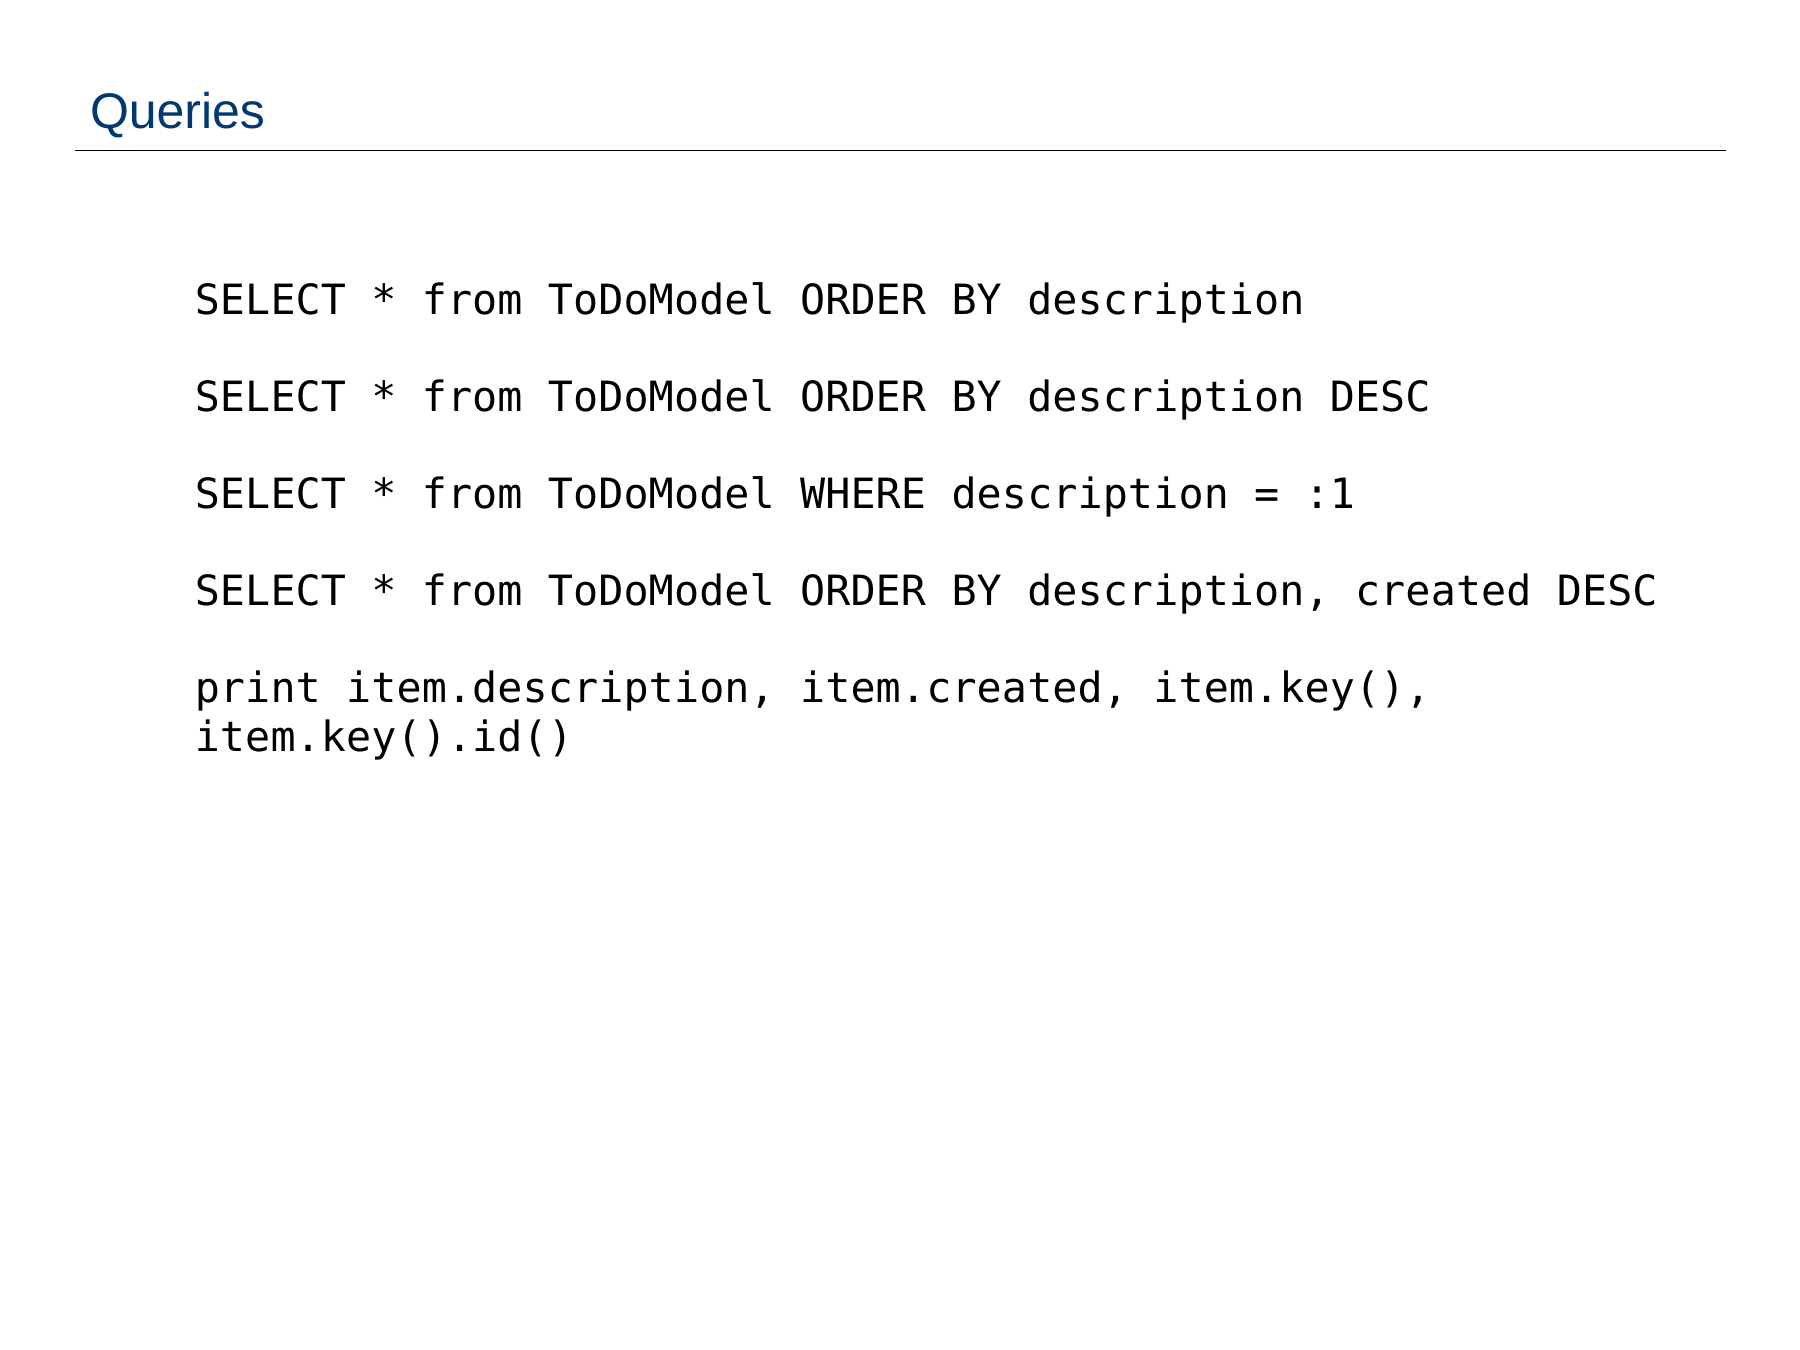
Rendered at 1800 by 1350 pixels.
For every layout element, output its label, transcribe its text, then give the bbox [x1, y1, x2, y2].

title Queries [90, 38, 1711, 147]
text_box SELECT * from ToDoModel ORDER BY description SELECT * from ToDoModel ORDER BY description DESC SELECT * from ToDoModel WHERE description = :1 SELECT * from ToDoModel ORDER BY description, created DESC print item.description, item.created, item.key(), item.key().id() [179, 268, 1800, 1235]
